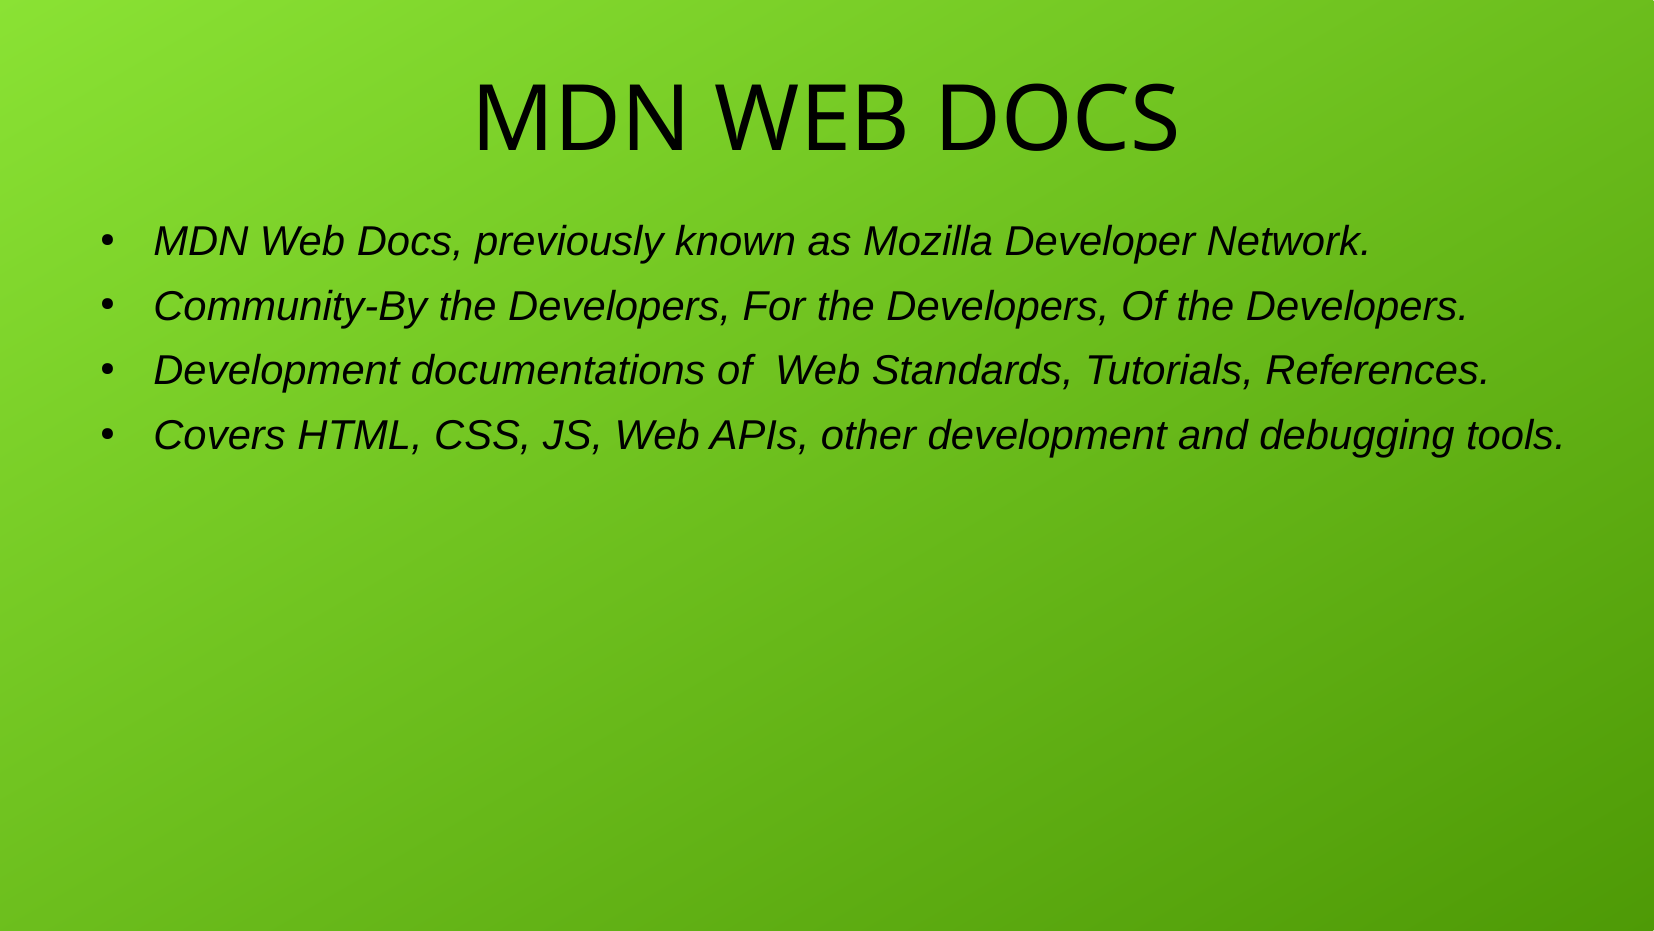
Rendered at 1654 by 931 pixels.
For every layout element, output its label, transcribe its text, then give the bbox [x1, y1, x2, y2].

title MDN WEB DOCS [82, 15, 1571, 214]
list MDN Web Docs, previously known as Mozilla Developer Network. Community-By the Developers, For the Developers, Of the Developers. Development documentations of Web Standards, Tutorials, References. Covers HTML, CSS, JS, Web APIs, other development and debugging tools. [82, 217, 1571, 757]
